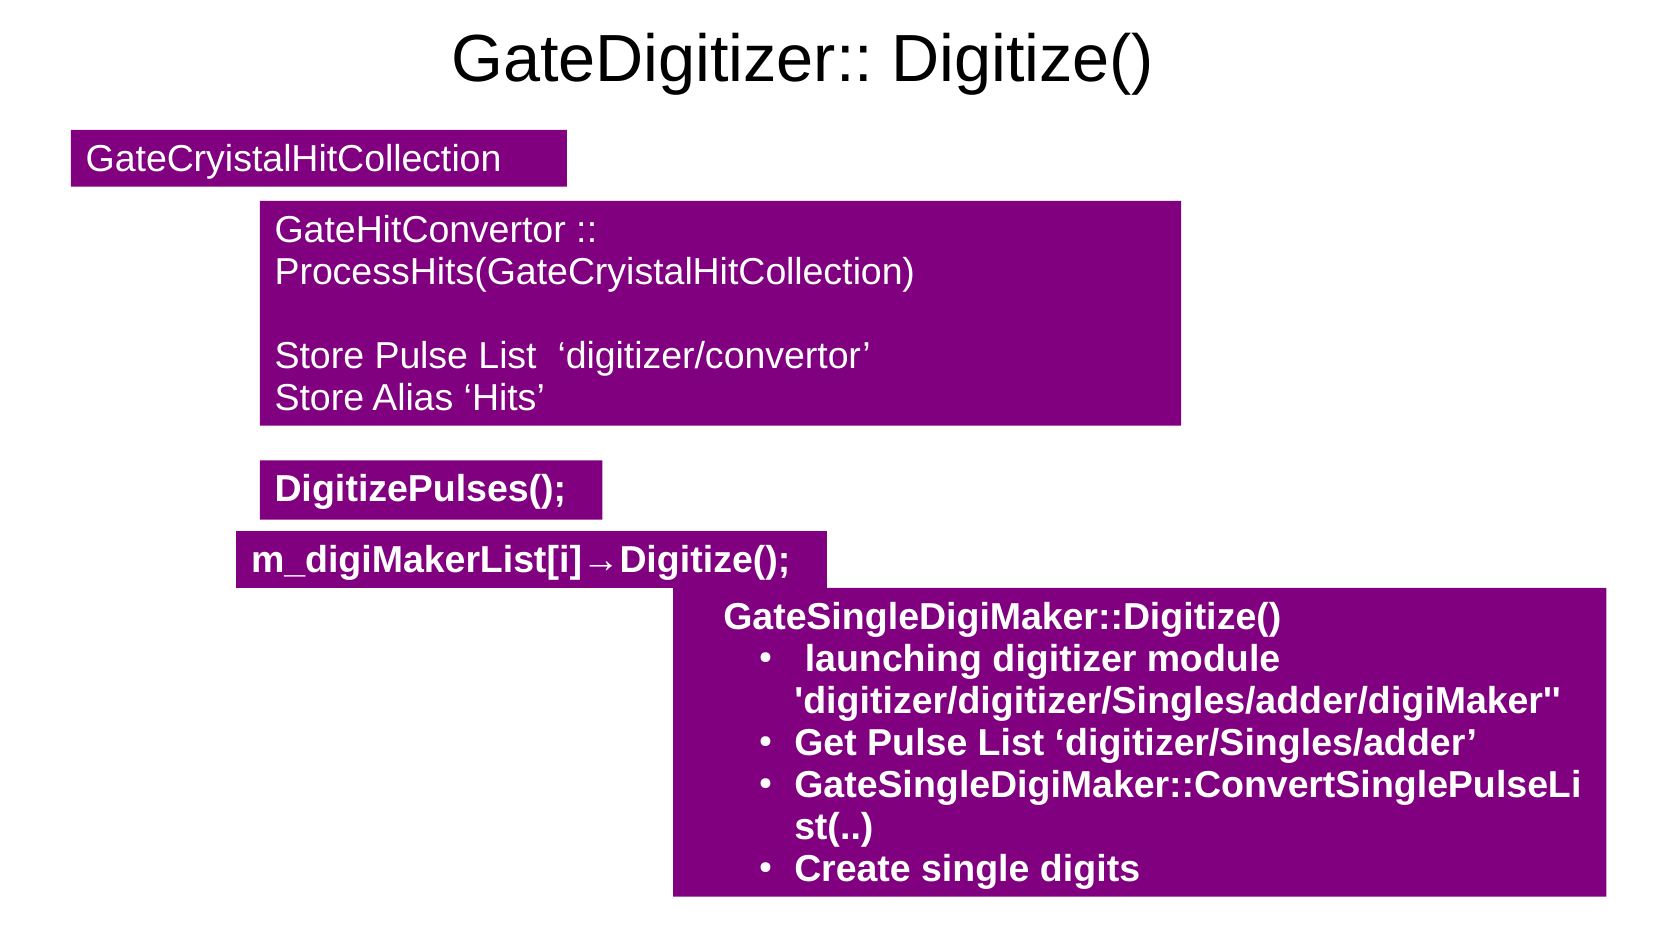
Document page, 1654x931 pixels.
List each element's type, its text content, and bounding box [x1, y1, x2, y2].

title GateDigitizer:: Digitize() [59, 20, 1548, 96]
text_box GateHitConvertor :: ProcessHits(GateCryistalHitCollection) Store Pulse List ‘digitizer/convertor’ Store Alias ‘Hits’ [259, 200, 1182, 426]
text_box GateSingleDigiMaker::Digitize() launching digitizer module 'digitizer/digitizer/Singles/adder/digiMaker'' Get Pulse List ‘digitizer/Singles/adder’ GateSingleDigiMaker::ConvertSinglePulseList(..) Create single digits [673, 587, 1607, 897]
text_box DigitizePulses(); [259, 460, 603, 520]
text_box m_digiMakerList[i]→Digitize(); [236, 531, 827, 588]
text_box GateCryistalHitCollection [70, 129, 567, 187]
